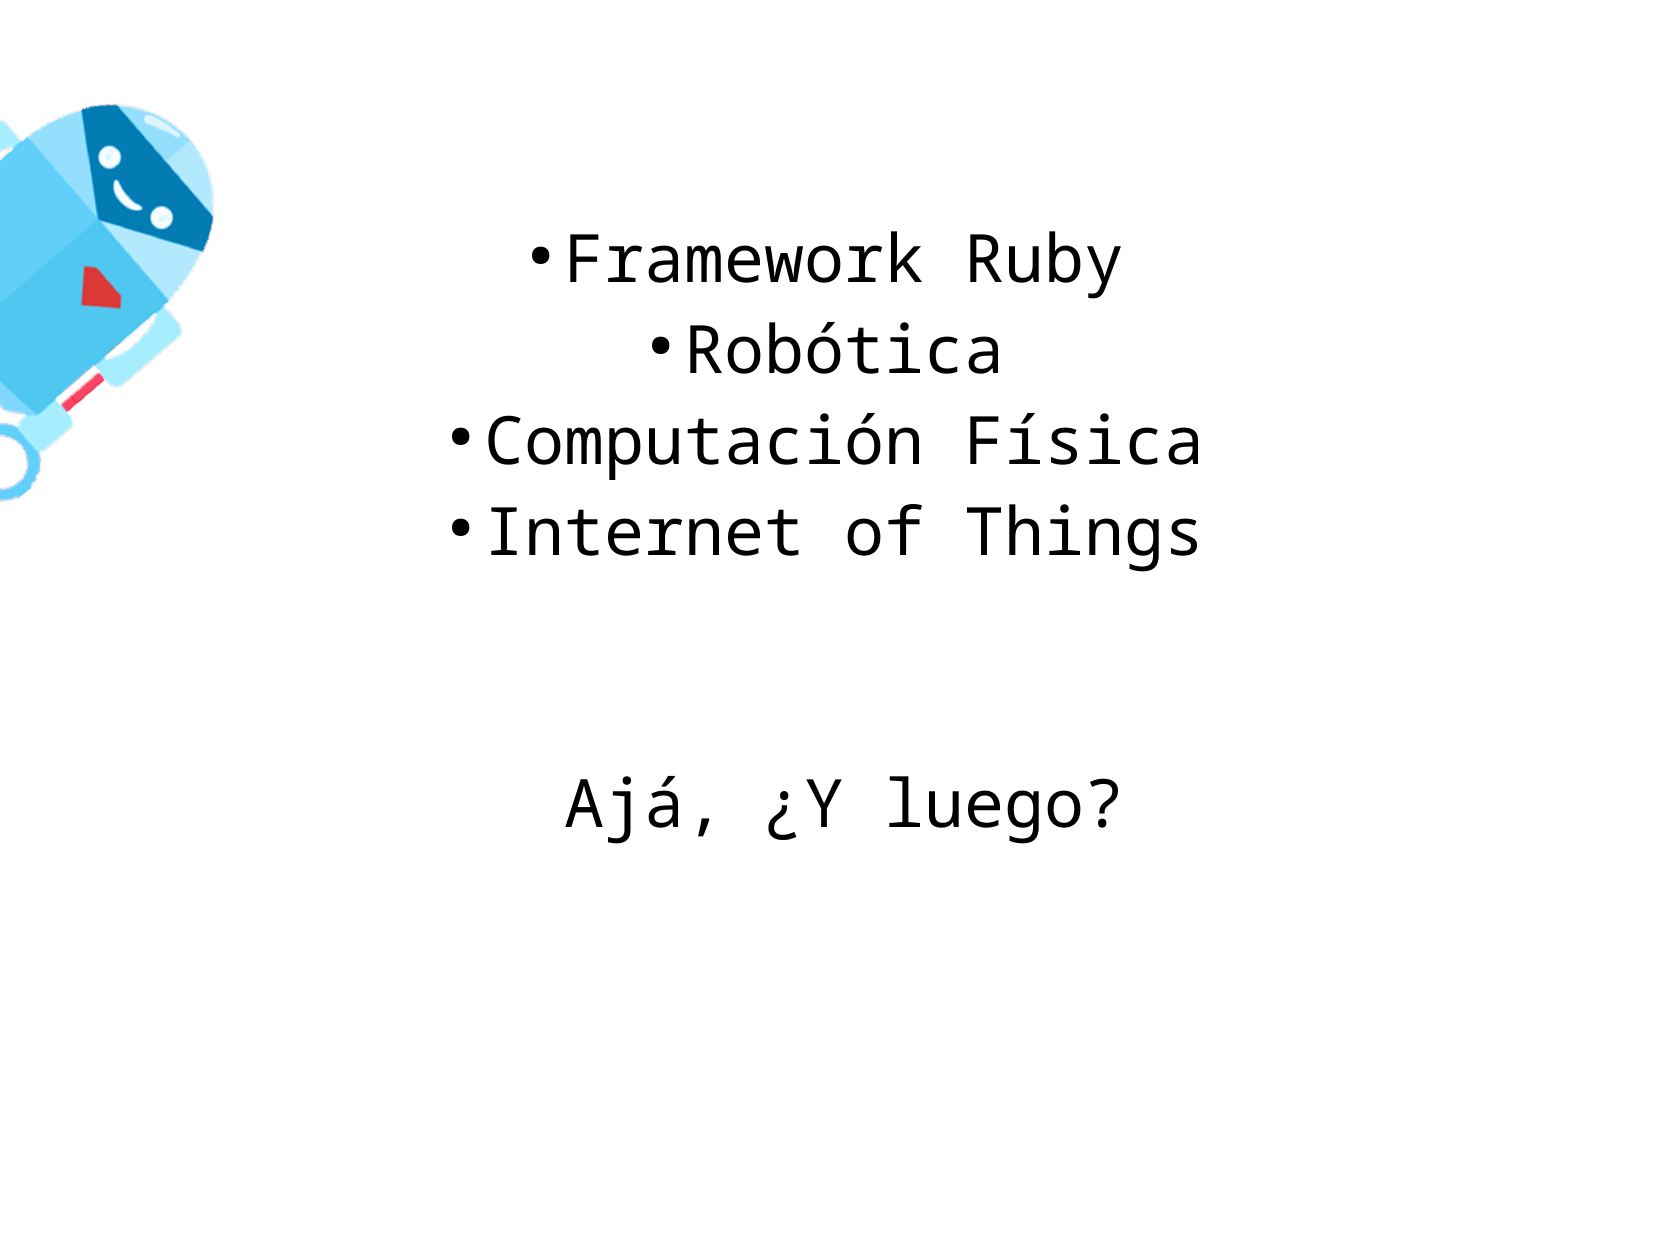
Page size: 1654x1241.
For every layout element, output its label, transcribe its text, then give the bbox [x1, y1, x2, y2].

picture [0, 17, 295, 515]
subtitle Framework Ruby Robótica Computación Física Internet of Things Ajá, ¿Y luego? [82, 49, 1571, 1010]
